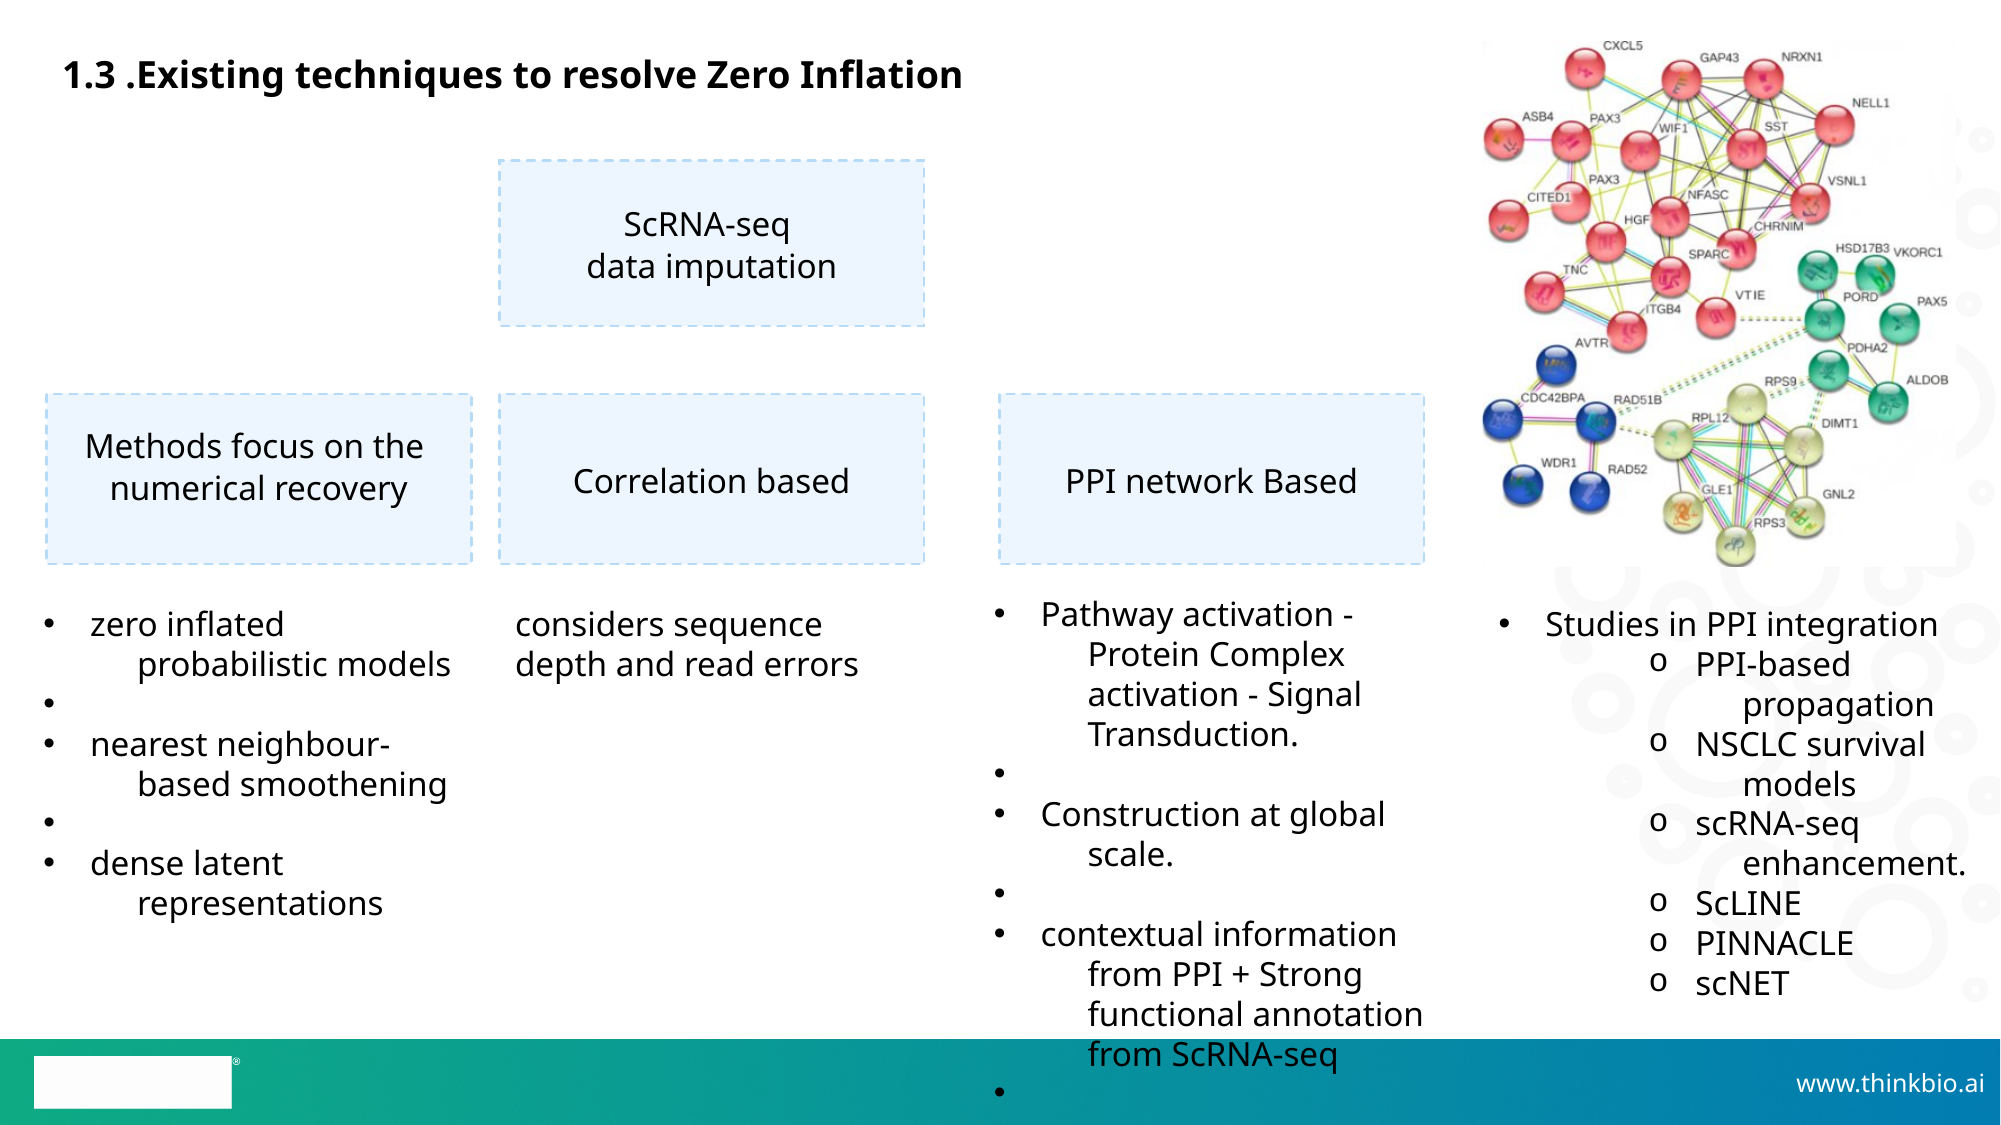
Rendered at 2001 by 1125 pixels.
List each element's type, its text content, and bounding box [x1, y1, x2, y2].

text_box Methods focus on the numerical recovery [46, 393, 472, 565]
text_box Pathway activation - Protein Complex activation - Signal Transduction. Construction at global scale. contextual information from PPI + Strong functional annotation from ScRNA-seq [978, 586, 1484, 1125]
text_box PPI network Based [999, 393, 1425, 565]
text_box Correlation based [499, 393, 925, 565]
picture [1482, 41, 1956, 567]
text_box zero inflated probabilistic models nearest neighbour-based smoothening dense latent representations [28, 595, 500, 980]
text_box 1.3 .Existing techniques to resolve Zero Inflation [47, 43, 1048, 191]
text_box ScRNA-seq data imputation [499, 160, 925, 326]
text_box considers sequence depth and read errors [500, 595, 925, 737]
text_box Studies in PPI integration PPI-based propagation NSCLC survival models scRNA-seq enhancement. ScLINE PINNACLE scNET [1483, 595, 2000, 939]
